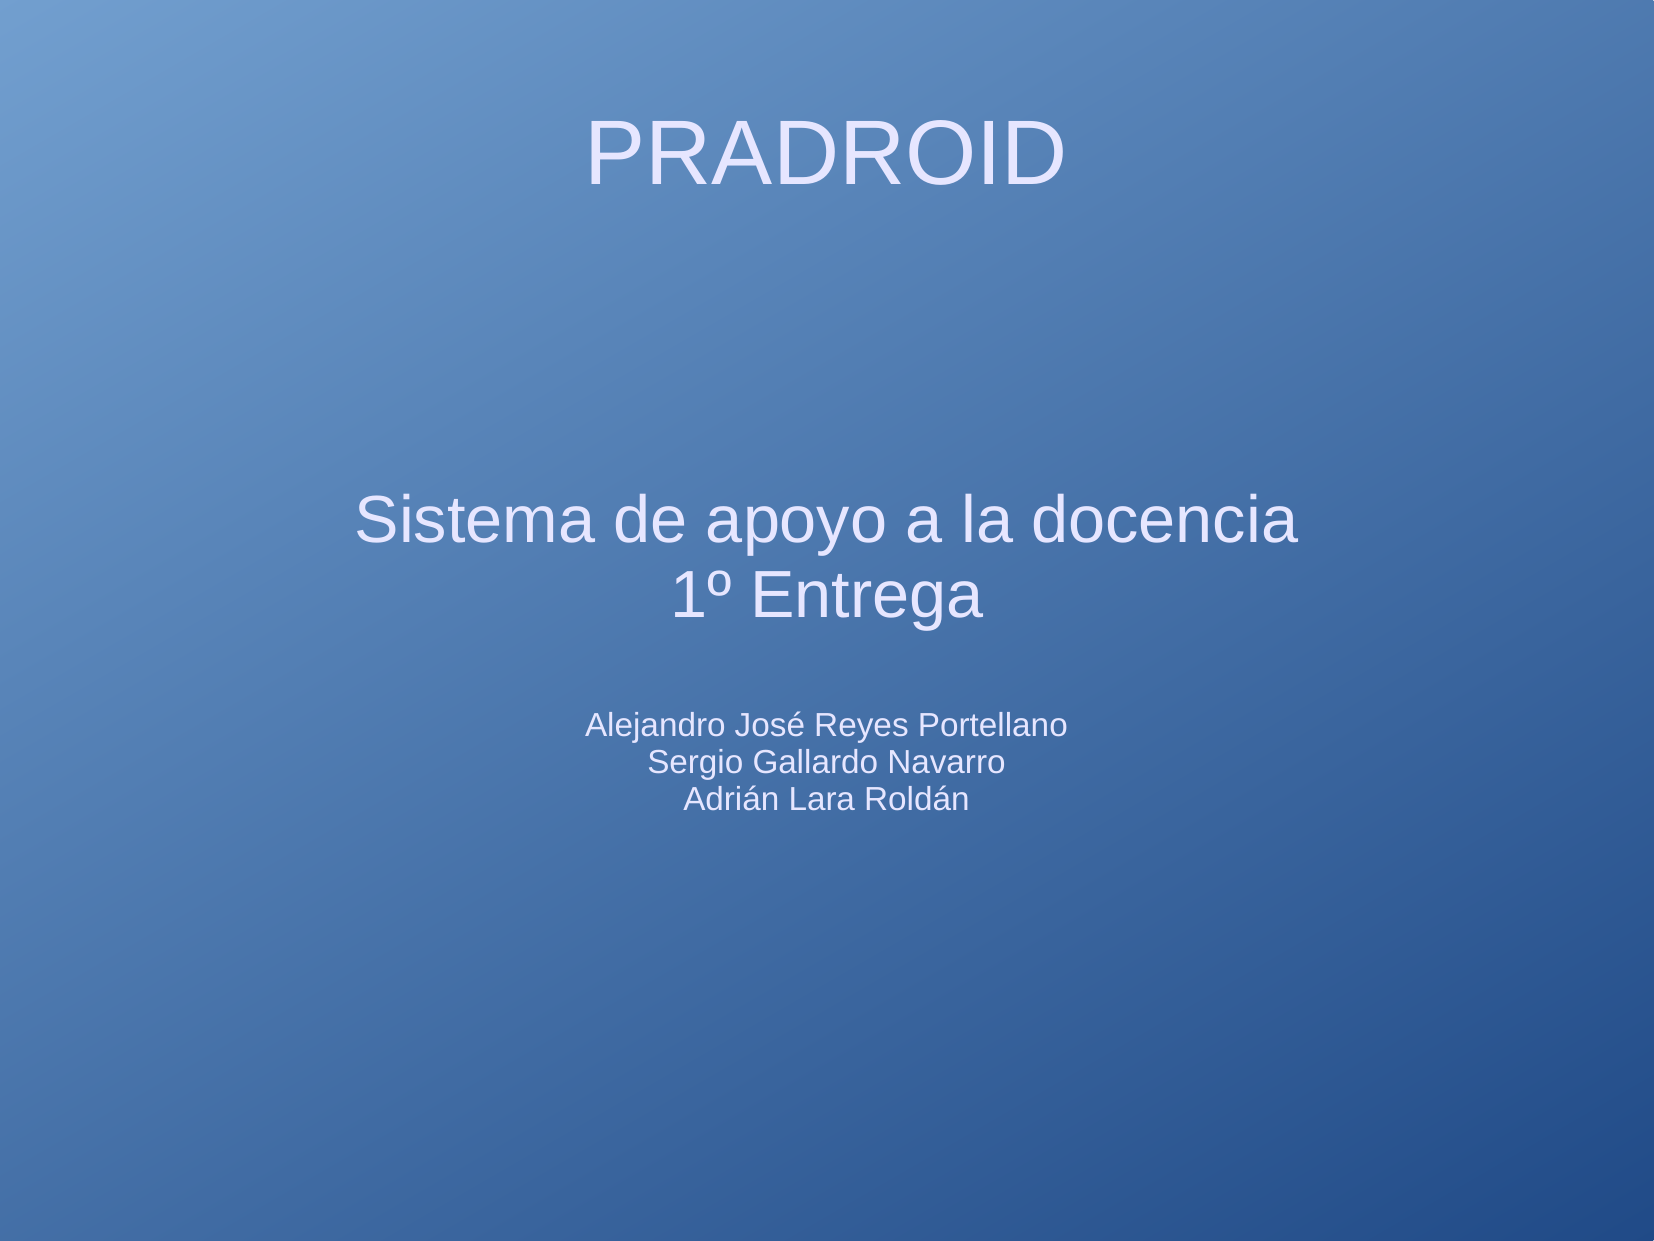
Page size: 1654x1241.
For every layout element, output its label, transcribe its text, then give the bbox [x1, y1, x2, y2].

title PRADROID [82, 49, 1571, 257]
subtitle Sistema de apoyo a la docencia 1º Entrega Alejandro José Reyes Portellano Sergio Gallardo Navarro Adrián Lara Roldán [82, 290, 1571, 1010]
